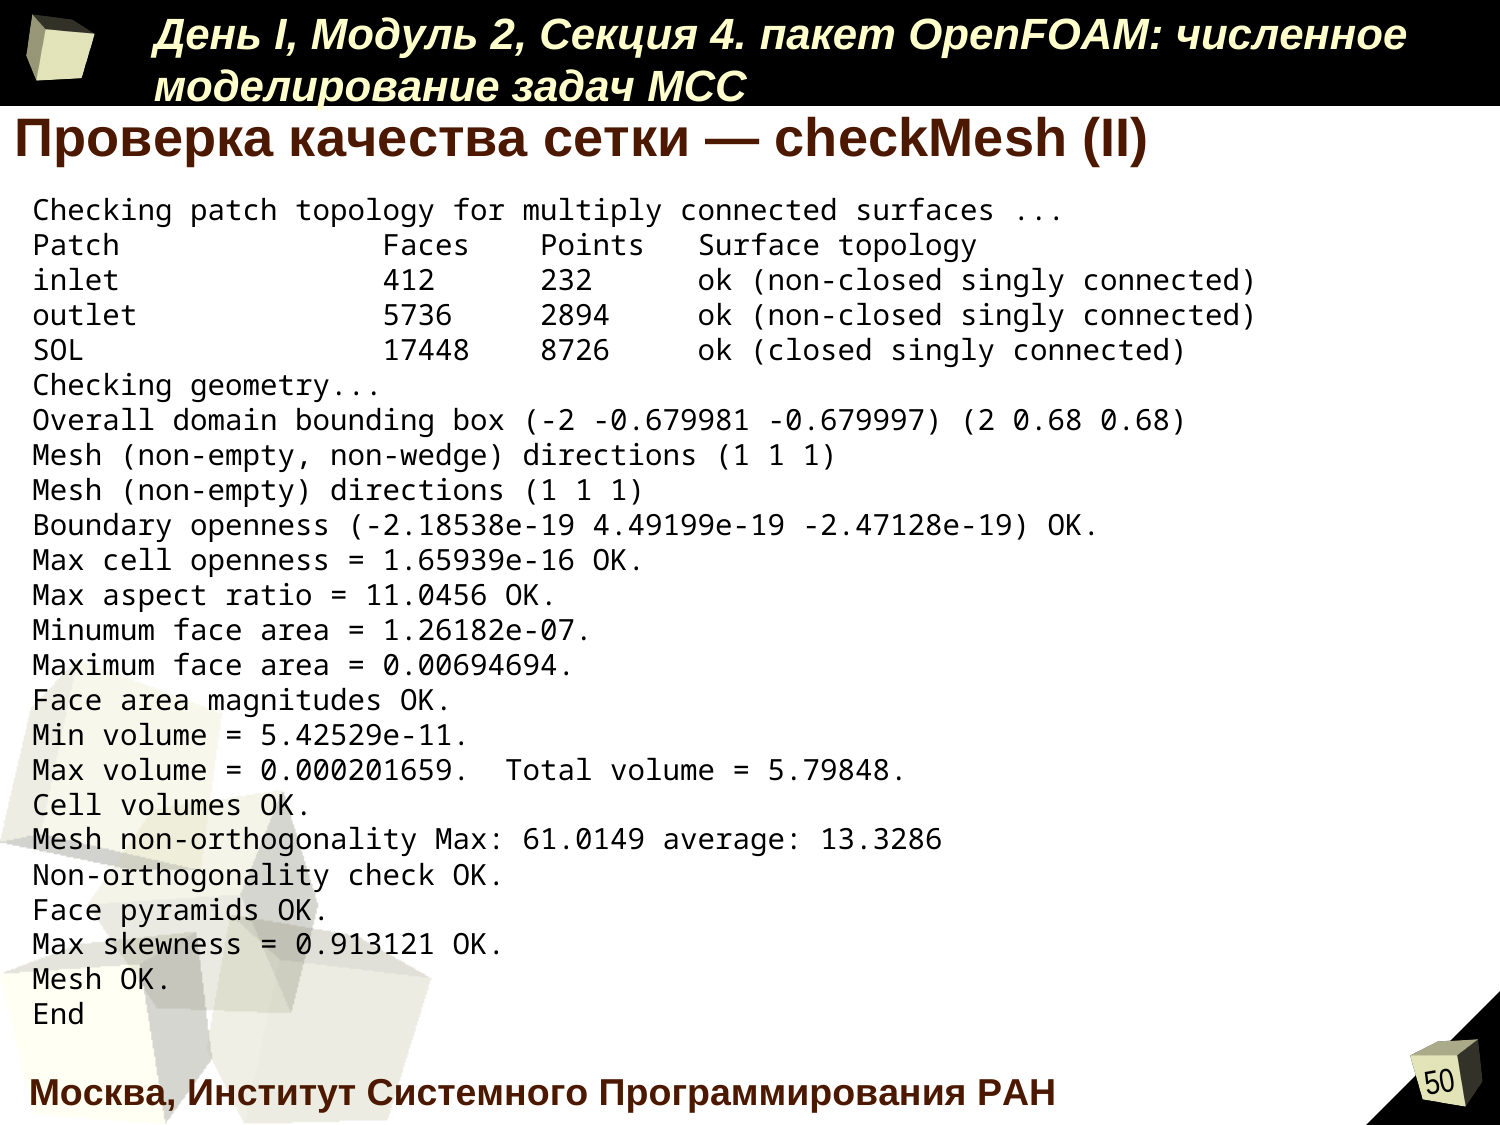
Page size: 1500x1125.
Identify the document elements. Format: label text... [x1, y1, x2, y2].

picture [423, 1088, 433, 1102]
text_box Проверка качества сетки — checkMesh (II) [0, 94, 1500, 175]
picture [0, 659, 433, 1125]
text_box Checking patch topology for multiply connected surfaces ... Patch Faces Points Surface topology inlet 412 232 ok (non-closed singly connected) outlet 5736 2894 ok (non-closed singly connected) SOL 17448 8726 ok (closed singly connected) Checking geometry... Overall domain bounding box (-2 -0.679981 -0.679997) (2 0.68 0.68) Mesh (non-empty, non-wedge) directions (1 1 1) Mesh (non-empty) directions (1 1 1) Boundary openness (-2.18538e-19 4.49199e-19 -2.47128e-19) OK. Max cell openness = 1.65939e-16 OK. Max aspect ratio = 11.0456 OK. Minumum face area = 1.26182e-07. Maximum face area = 0.00694694. Face area magnitudes OK. Min volume = 5.42529e-11. Max volume = 0.000201659. Total volume = 5.79848. Cell volumes OK. Mesh non-orthogonality Max: 61.0149 average: 13.3286 Non-orthogonality check OK. Face pyramids OK. Max skewness = 0.913121 OK. Mesh OK. End [17, 183, 1471, 1039]
